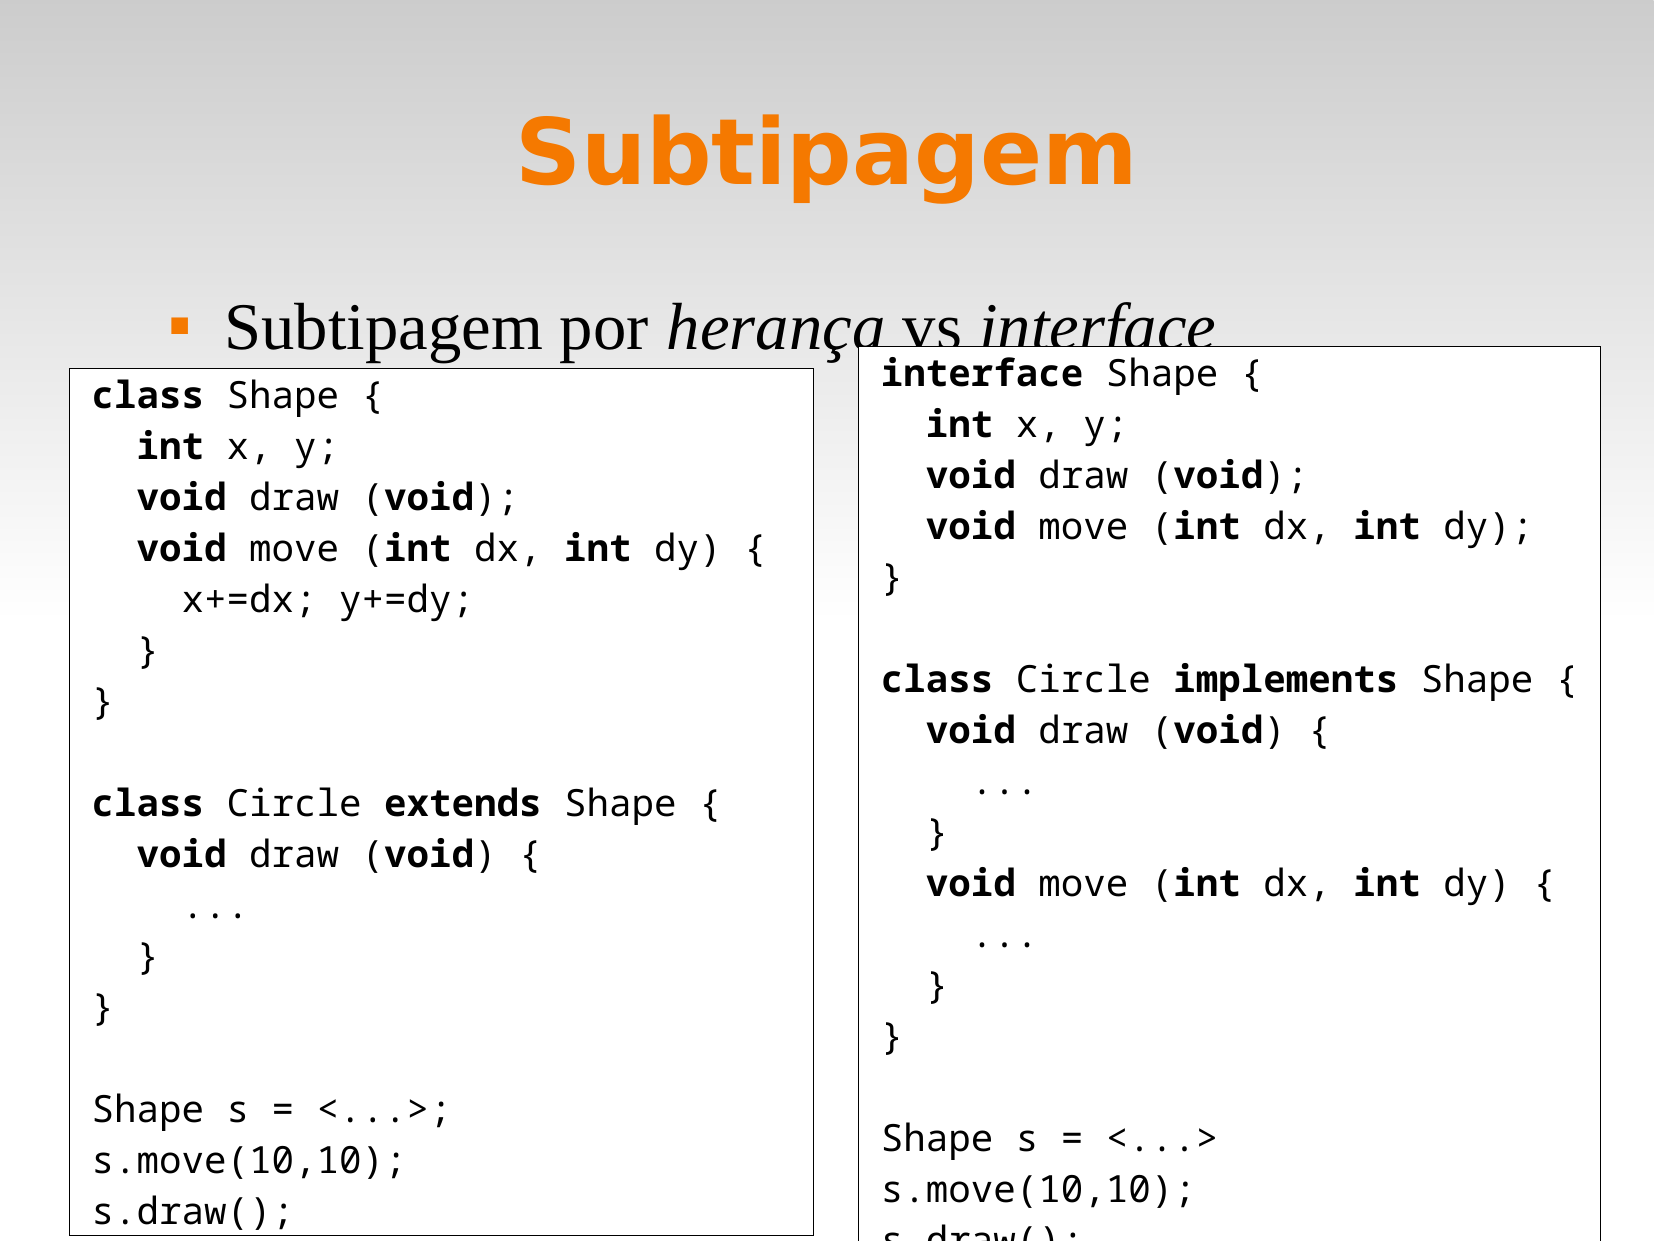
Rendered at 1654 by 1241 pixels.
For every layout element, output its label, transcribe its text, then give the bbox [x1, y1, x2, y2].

title Subtipagem [82, 49, 1571, 257]
list Subtipagem por herança vs interface [82, 290, 1571, 1241]
text_box class Shape { int x, y; void draw (void); void move (int dx, int dy) { x+=dx; y+=dy; } } class Circle extends Shape { void draw (void) { ... } } Shape s = <...>; s.move(10,10); s.draw(); [69, 416, 814, 1188]
text_box interface Shape { int x, y; void draw (void); void move (int dx, int dy); } class Circle implements Shape { void draw (void) { ... } void move (int dx, int dy) { ... } } Shape s = <...> s.move(10,10); s.draw(); [858, 419, 1601, 1192]
